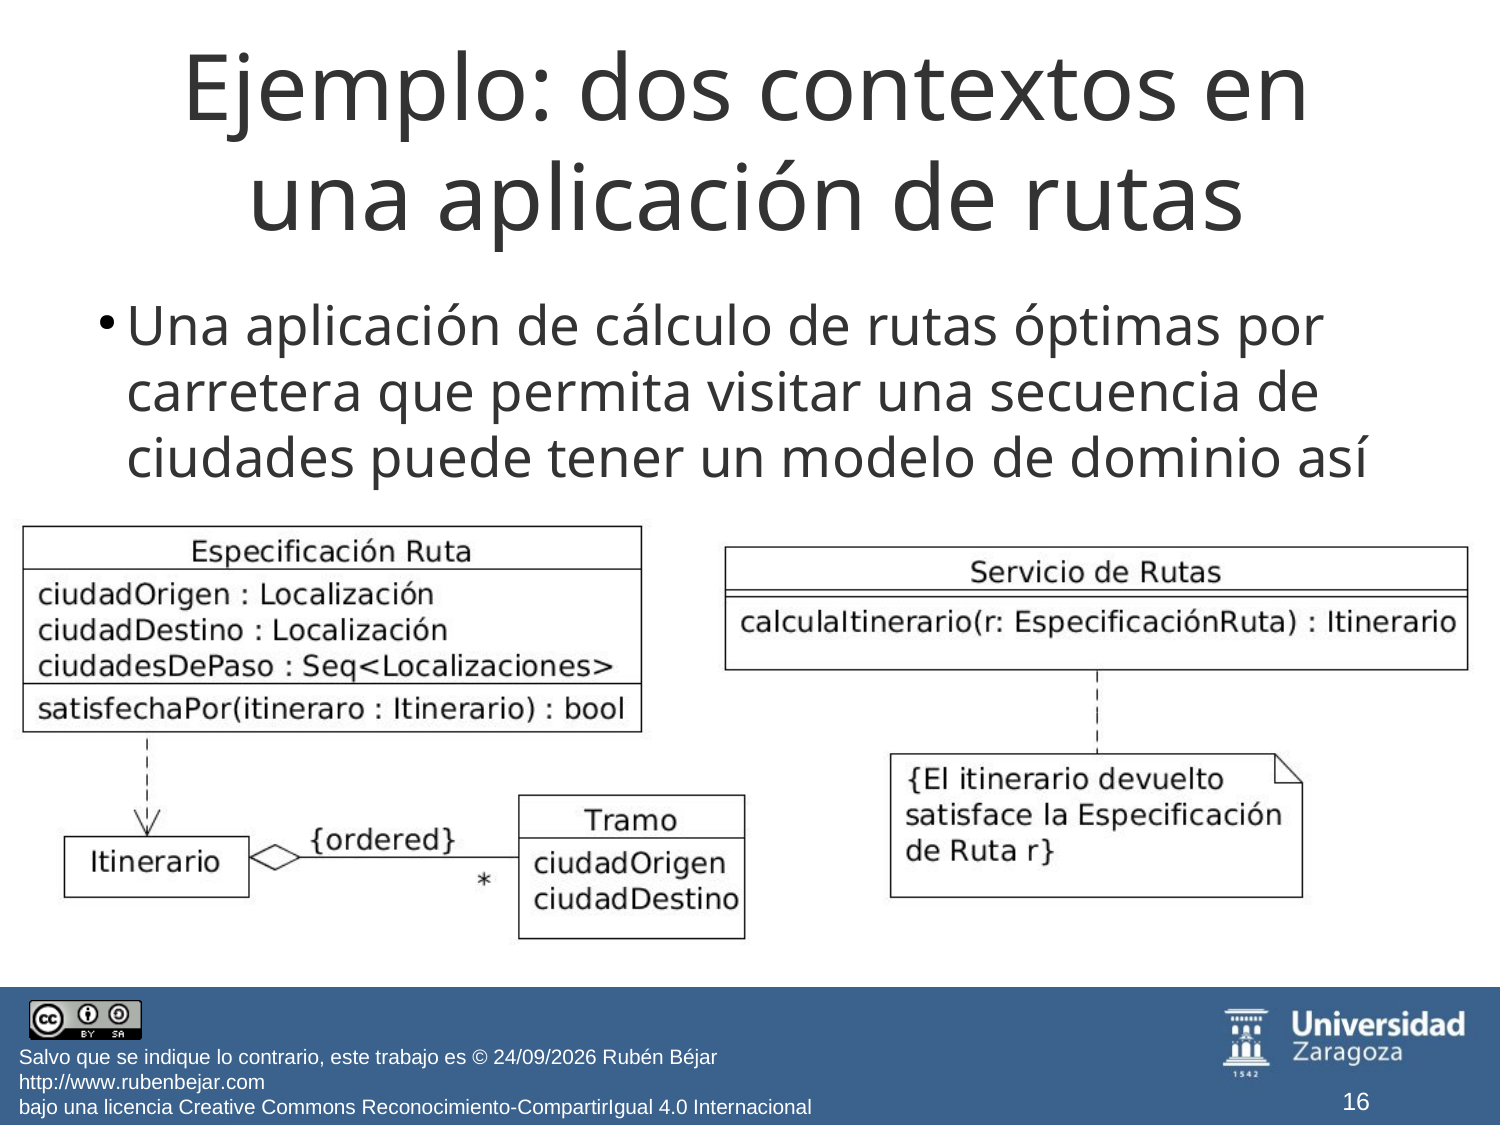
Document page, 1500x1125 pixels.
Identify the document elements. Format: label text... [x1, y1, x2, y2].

list Una aplicación de cálculo de rutas óptimas por carretera que permita visitar una secuencia de ciudades puede tener un modelo de dominio así [82, 283, 1418, 519]
picture [13, 519, 1474, 945]
title Ejemplo: dos contextos en una aplicación de rutas [74, 21, 1420, 257]
picture [0, 987, 1500, 1125]
